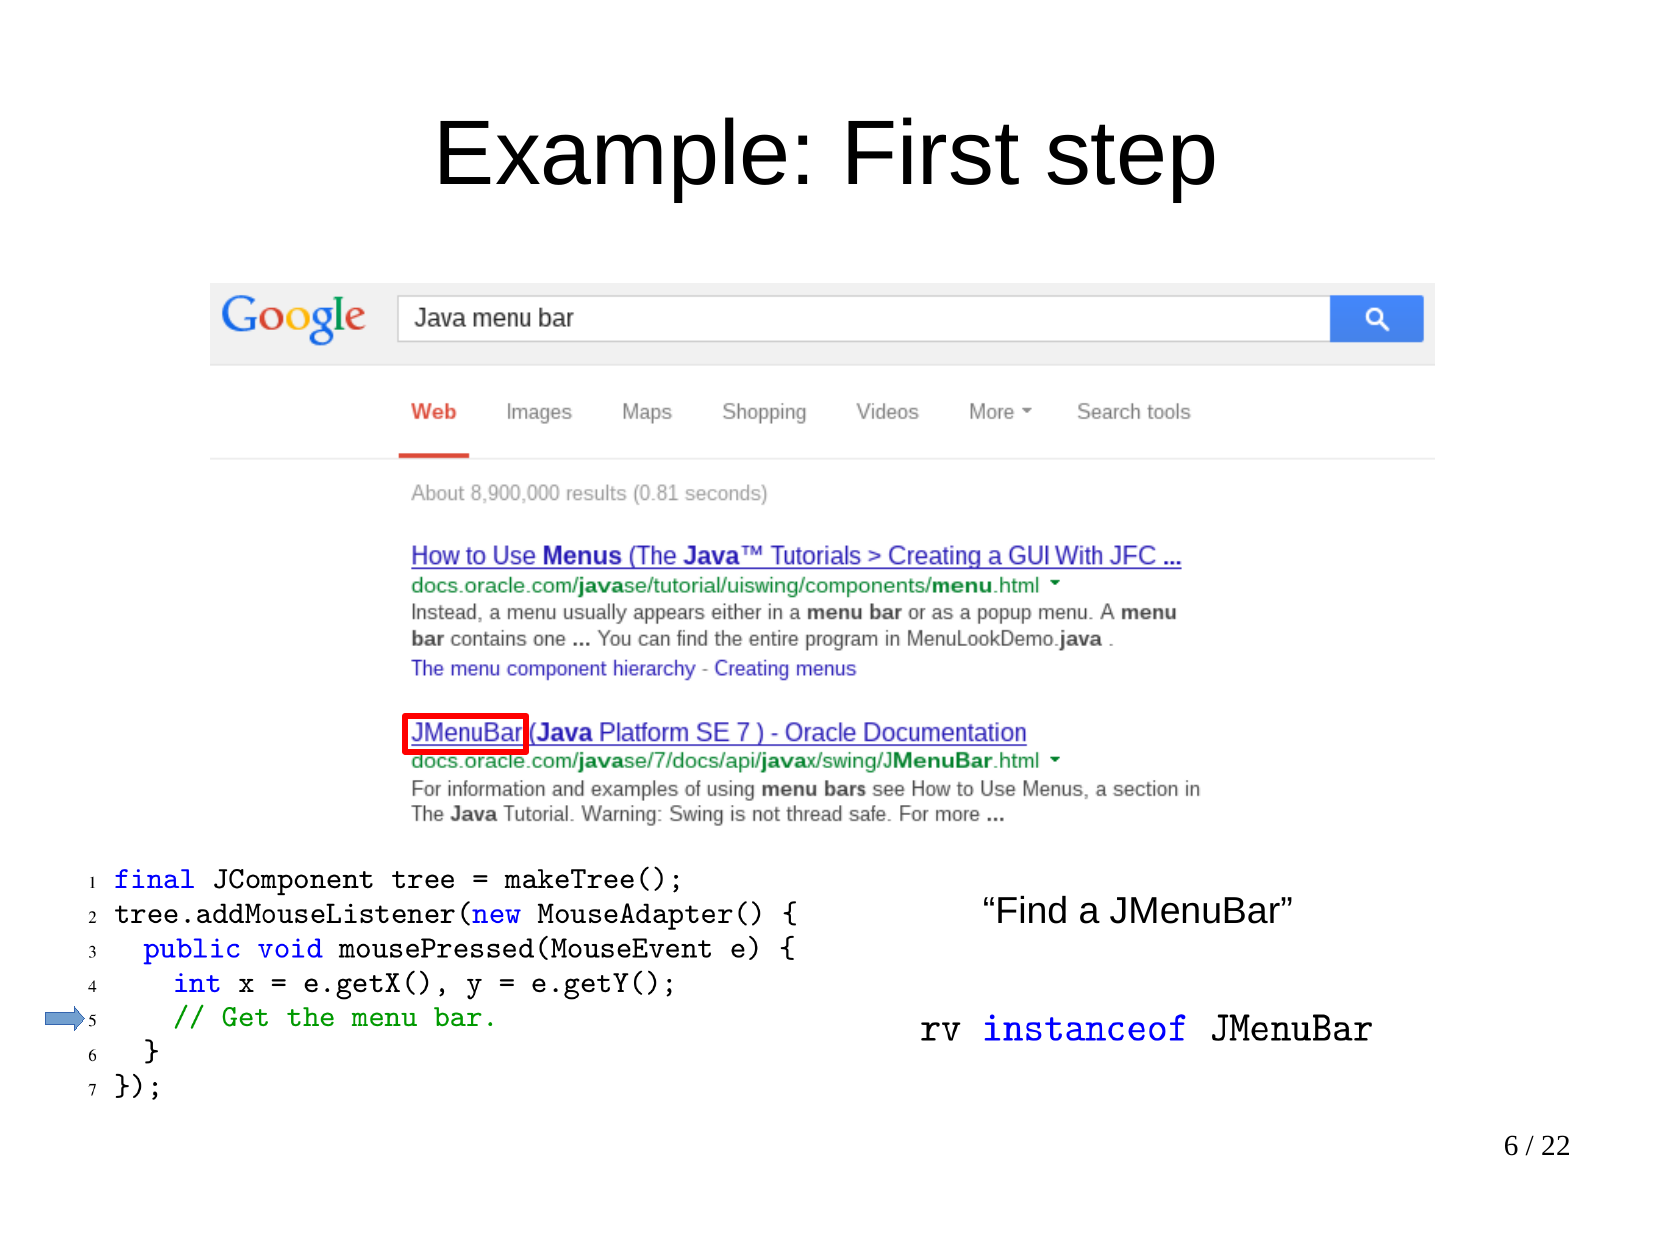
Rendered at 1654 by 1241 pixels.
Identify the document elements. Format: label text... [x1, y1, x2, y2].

picture [88, 866, 796, 1100]
text_box “Find a JMenuBar” [968, 882, 1308, 940]
picture [921, 1014, 1372, 1041]
picture [210, 283, 1435, 841]
text_box [45, 1006, 85, 1031]
title Example: First step [82, 49, 1571, 257]
